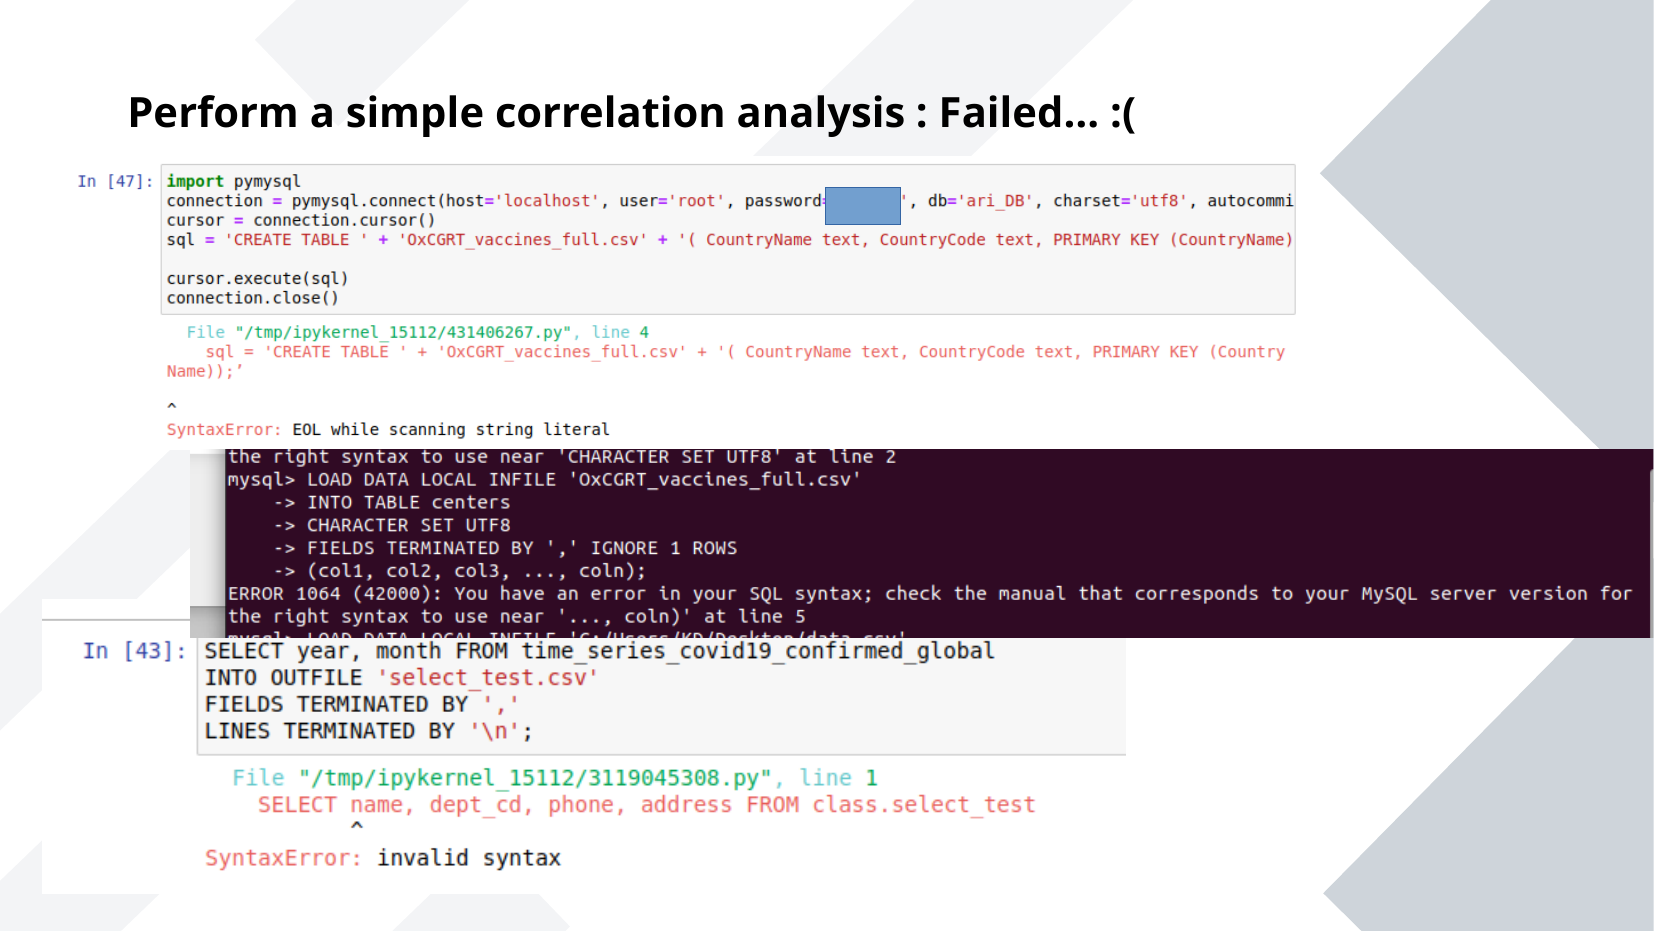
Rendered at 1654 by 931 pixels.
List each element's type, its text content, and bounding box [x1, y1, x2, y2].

text_box Perform a simple correlation analysis : Failed… :( [112, 75, 1388, 197]
picture [42, 156, 1654, 894]
text_box [825, 187, 901, 225]
